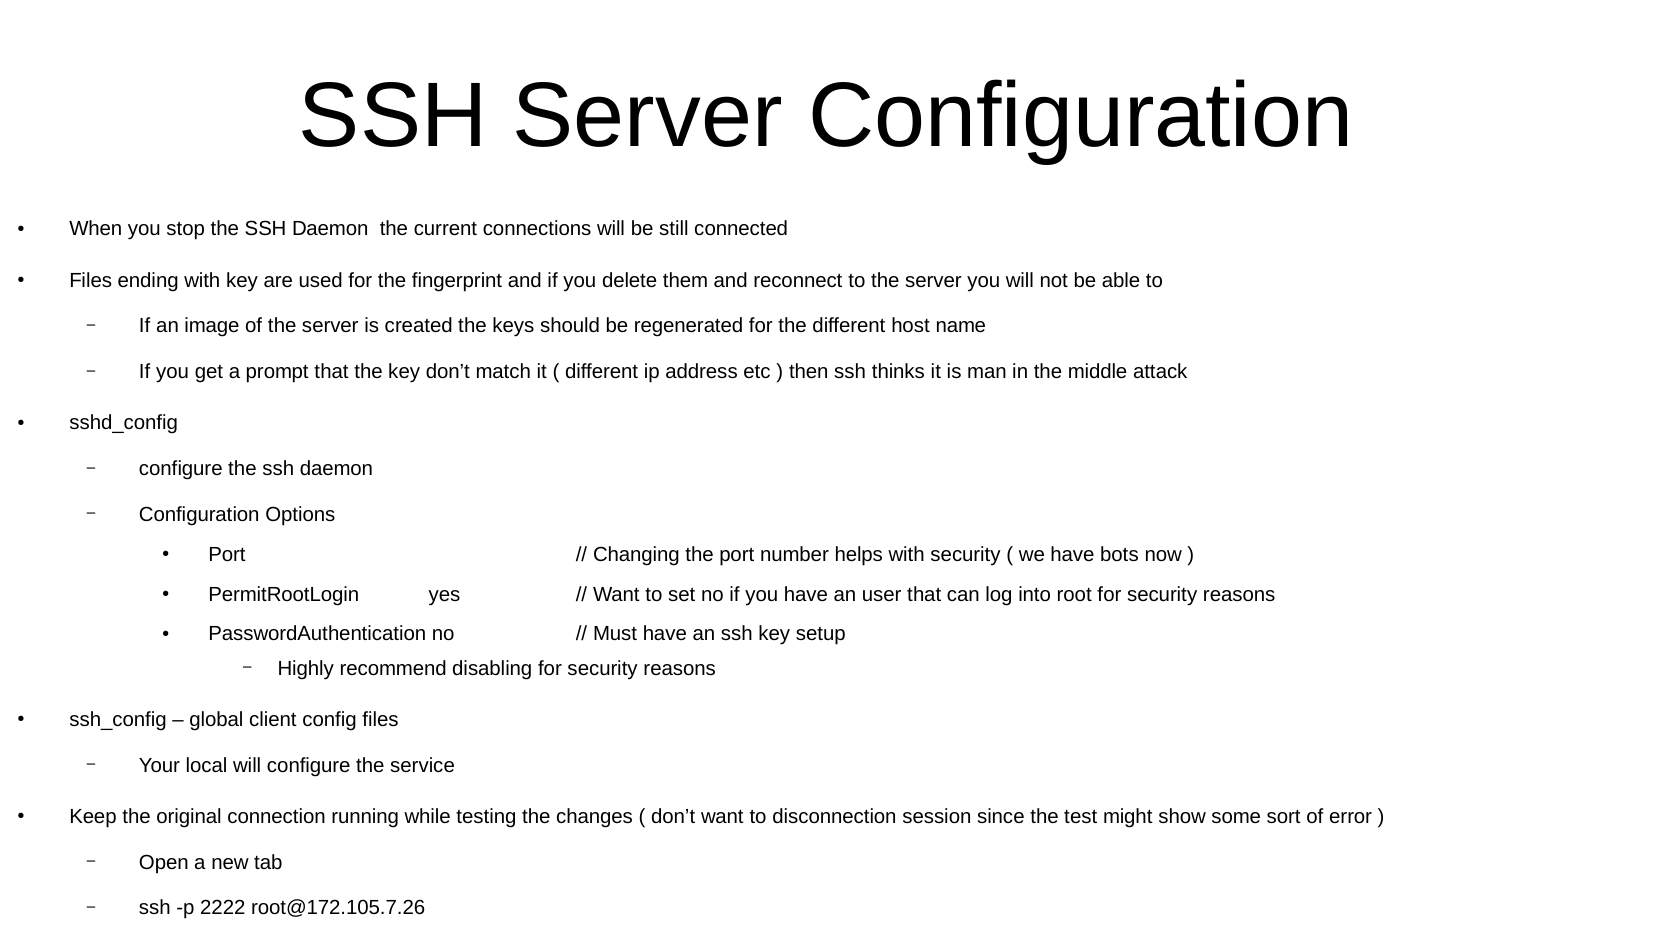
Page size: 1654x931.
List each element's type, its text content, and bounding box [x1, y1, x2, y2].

list When you stop the SSH Daemon the current connections will be still connected Files ending with key are used for the fingerprint and if you delete them and reconnect to the server you will not be able to If an image of the server is created the keys should be regenerated for the different host name If you get a prompt that the key don’t match it ( different ip address etc ) then ssh thinks it is man in the middle attack sshd_config configure the ssh daemon Configuration Options Port // Changing the port number helps with security ( we have bots now ) PermitRootLogin yes // Want to set no if you have an user that can log into root for security reasons PasswordAuthentication no // Must have an ssh key setup Highly recommend disabling for security reasons ssh_config – global client config files Your local will configure the service Keep the original connection running while testing the changes ( don’t want to disconnection session since the test might show some sort of error ) Open a new tab ssh -p 2222 root@172.105.7.26 [0, 217, 1636, 931]
title SSH Server Configuration [82, 37, 1571, 193]
